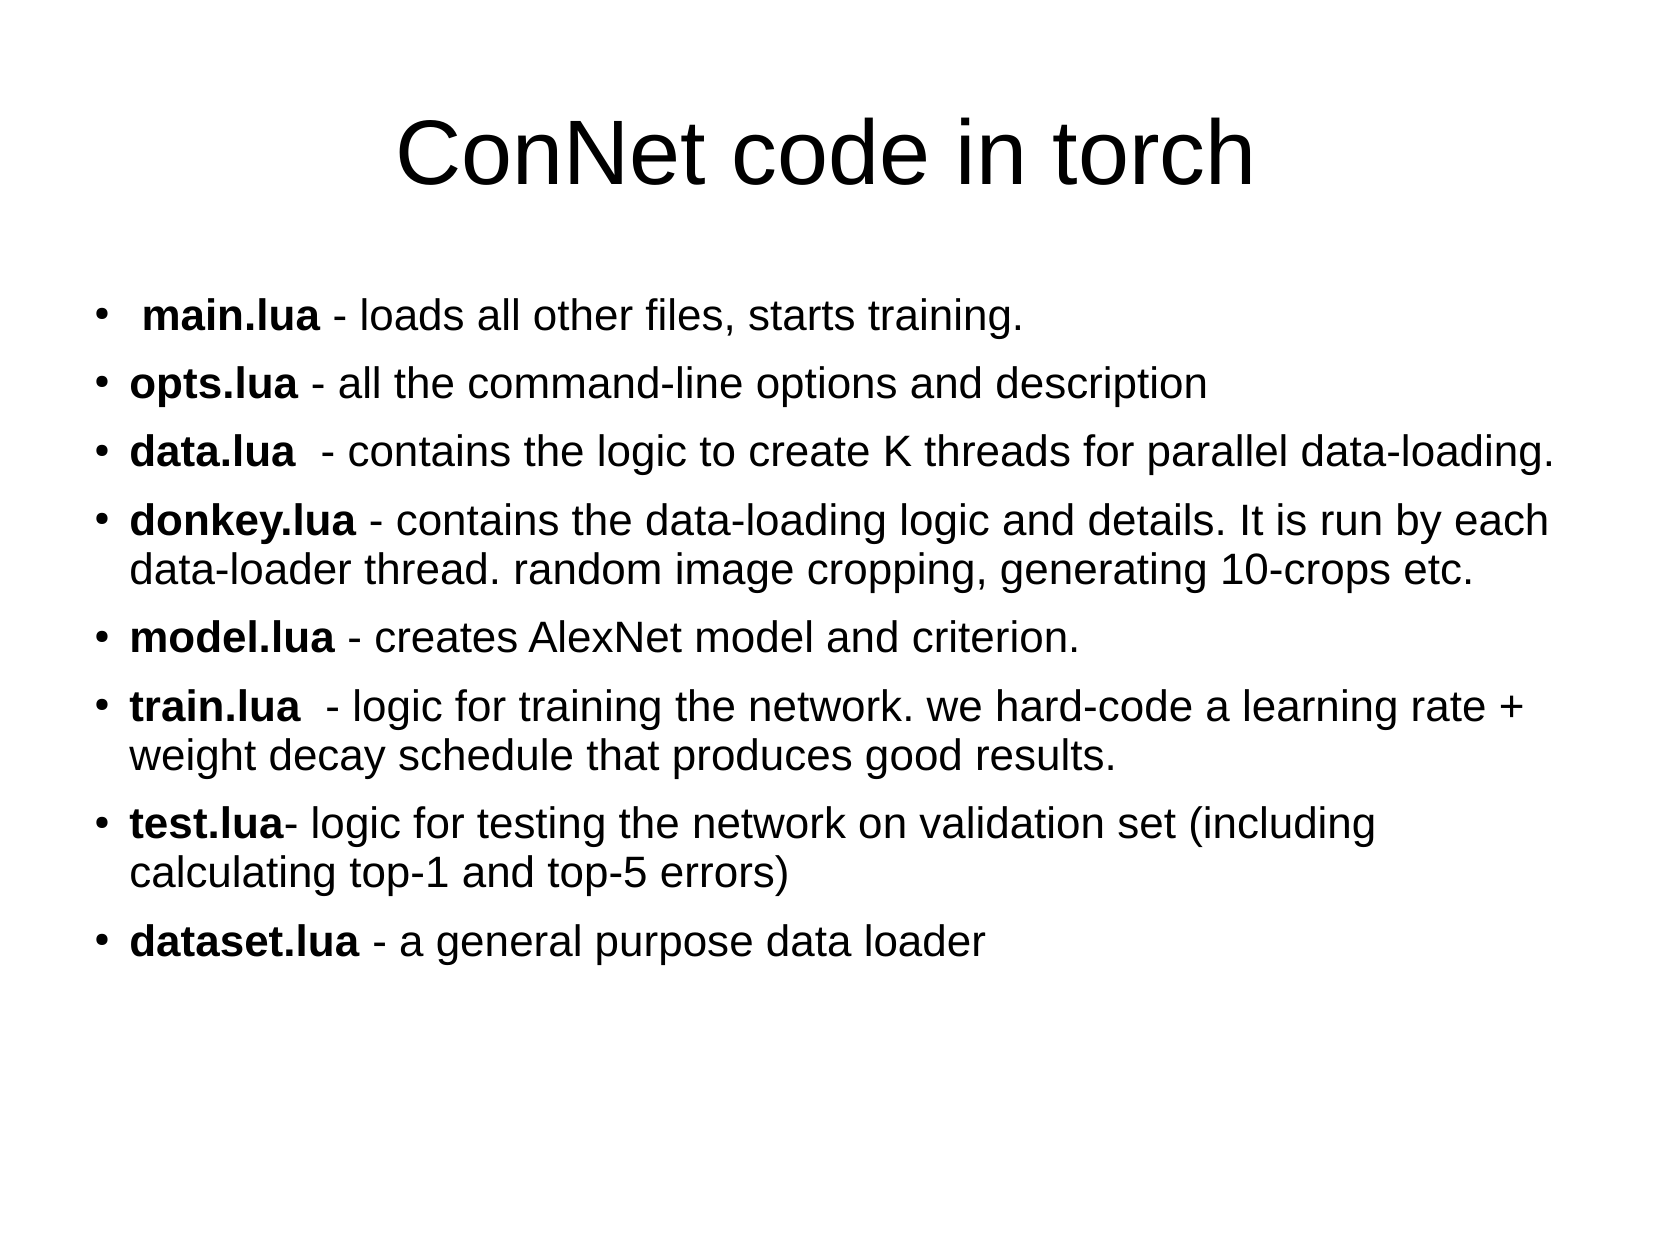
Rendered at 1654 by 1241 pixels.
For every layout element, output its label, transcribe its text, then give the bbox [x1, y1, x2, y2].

list main.lua - loads all other files, starts training. opts.lua - all the command-line options and description data.lua - contains the logic to create K threads for parallel data-loading. donkey.lua - contains the data-loading logic and details. It is run by each data-loader thread. random image cropping, generating 10-crops etc. model.lua - creates AlexNet model and criterion. train.lua - logic for training the network. we hard-code a learning rate + weight decay schedule that produces good results. test.lua- logic for testing the network on validation set (including calculating top-1 and top-5 errors) dataset.lua - a general purpose data loader [82, 290, 1571, 1010]
title ConNet code in torch [82, 49, 1571, 257]
